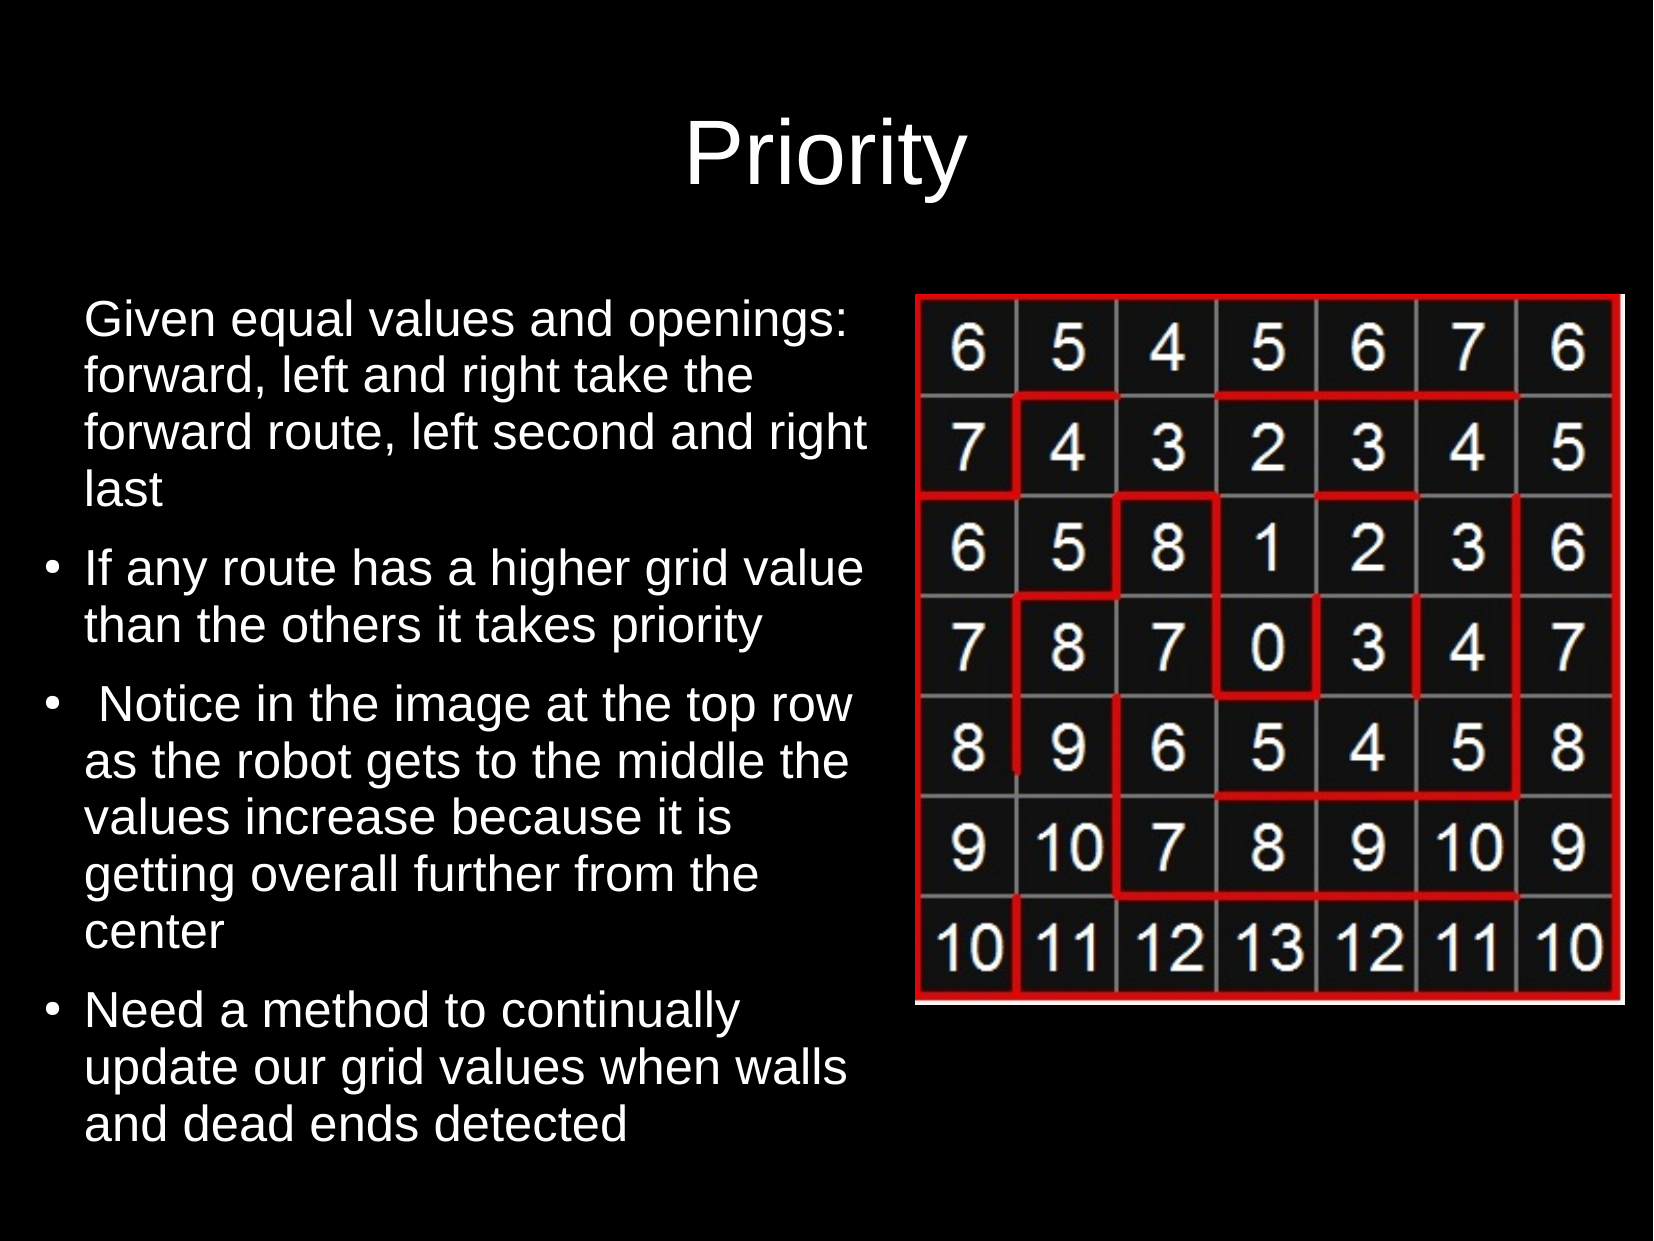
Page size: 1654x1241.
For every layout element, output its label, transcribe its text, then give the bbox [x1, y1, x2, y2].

list Given equal values and openings: forward, left and right take the forward route, left second and right last If any route has a higher grid value than the others it takes priority Notice in the image at the top row as the robot gets to the middle the values increase because it is getting overall further from the center Need a method to continually update our grid values when walls and dead ends detected [30, 290, 871, 1186]
title Priority [82, 49, 1571, 257]
picture [915, 294, 1625, 1005]
